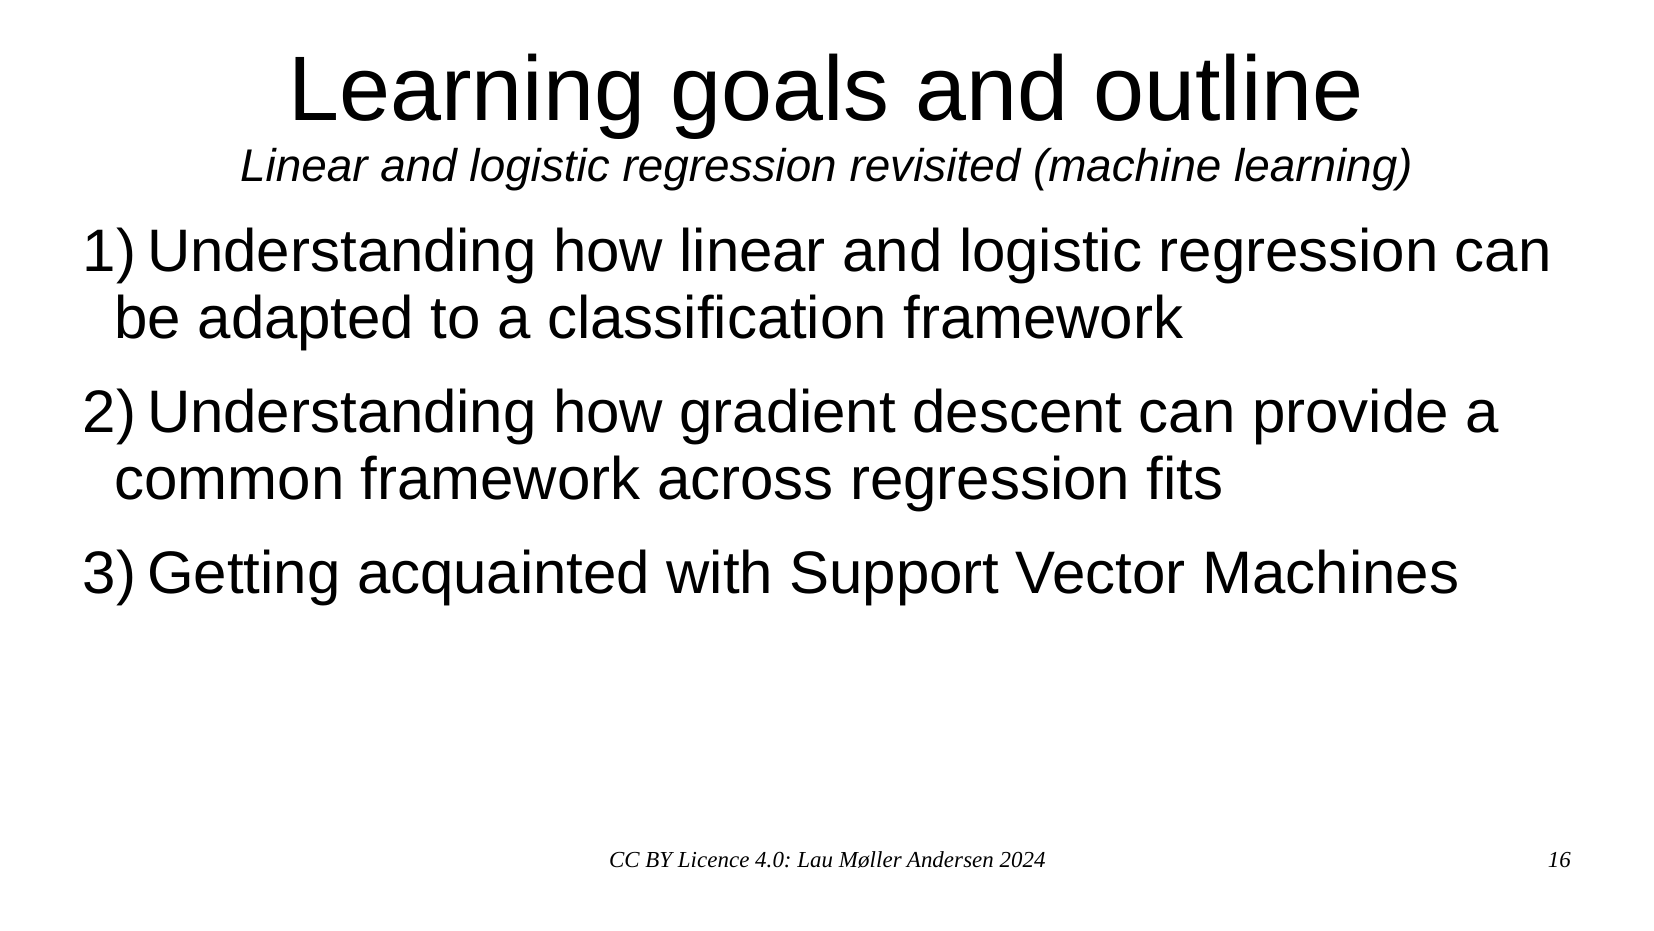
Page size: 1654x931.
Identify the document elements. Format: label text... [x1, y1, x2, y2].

title Learning goals and outline Linear and logistic regression revisited (machine learning) [82, 32, 1571, 197]
list Understanding how linear and logistic regression can be adapted to a classification framework Understanding how gradient descent can provide a common framework across regression fits Getting acquainted with Support Vector Machines [82, 217, 1571, 758]
